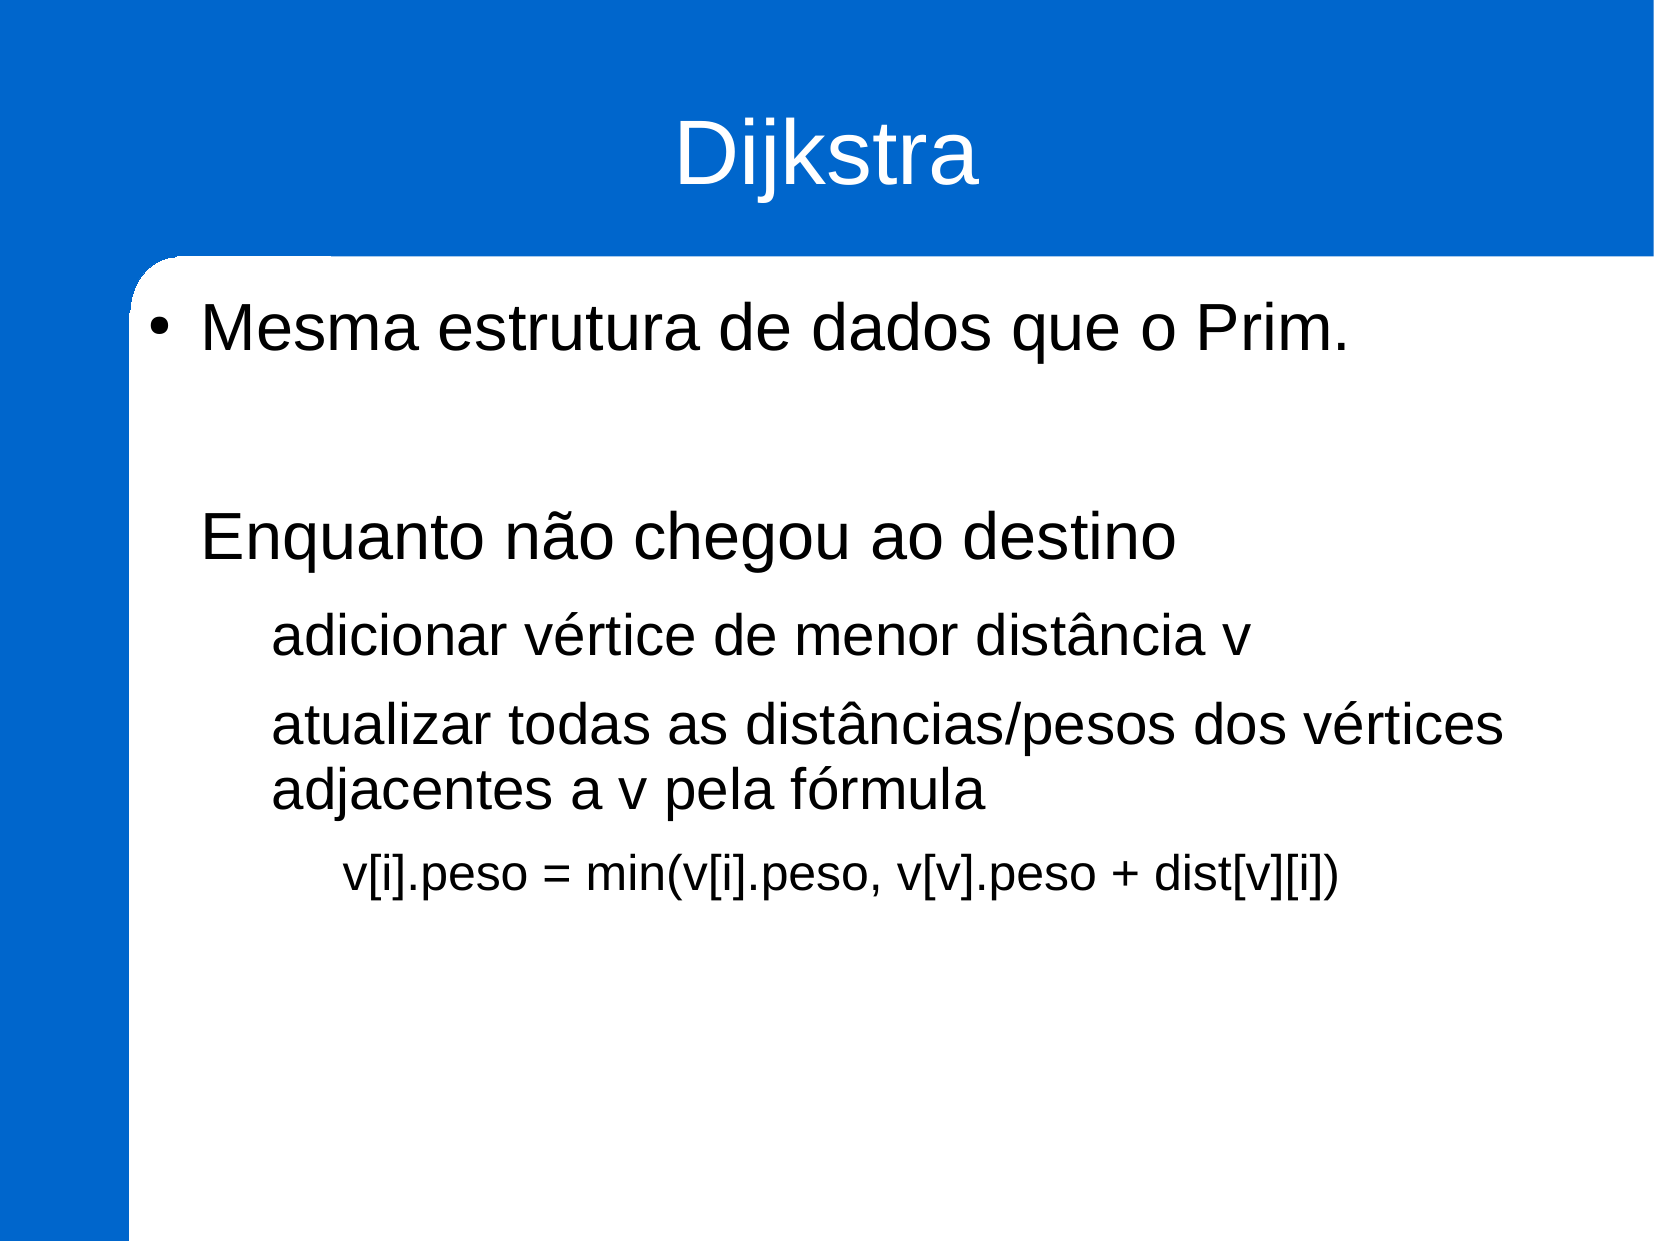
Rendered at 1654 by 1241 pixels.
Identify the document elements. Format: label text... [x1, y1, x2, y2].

title Dijkstra [82, 49, 1571, 257]
list Mesma estrutura de dados que o Prim. Enquanto não chegou ao destino adicionar vértice de menor distância v atualizar todas as distâncias/pesos dos vértices adjacentes a v pela fórmula v[i].peso = min(v[i].peso, v[v].peso + dist[v][i]) [129, 290, 1619, 1241]
